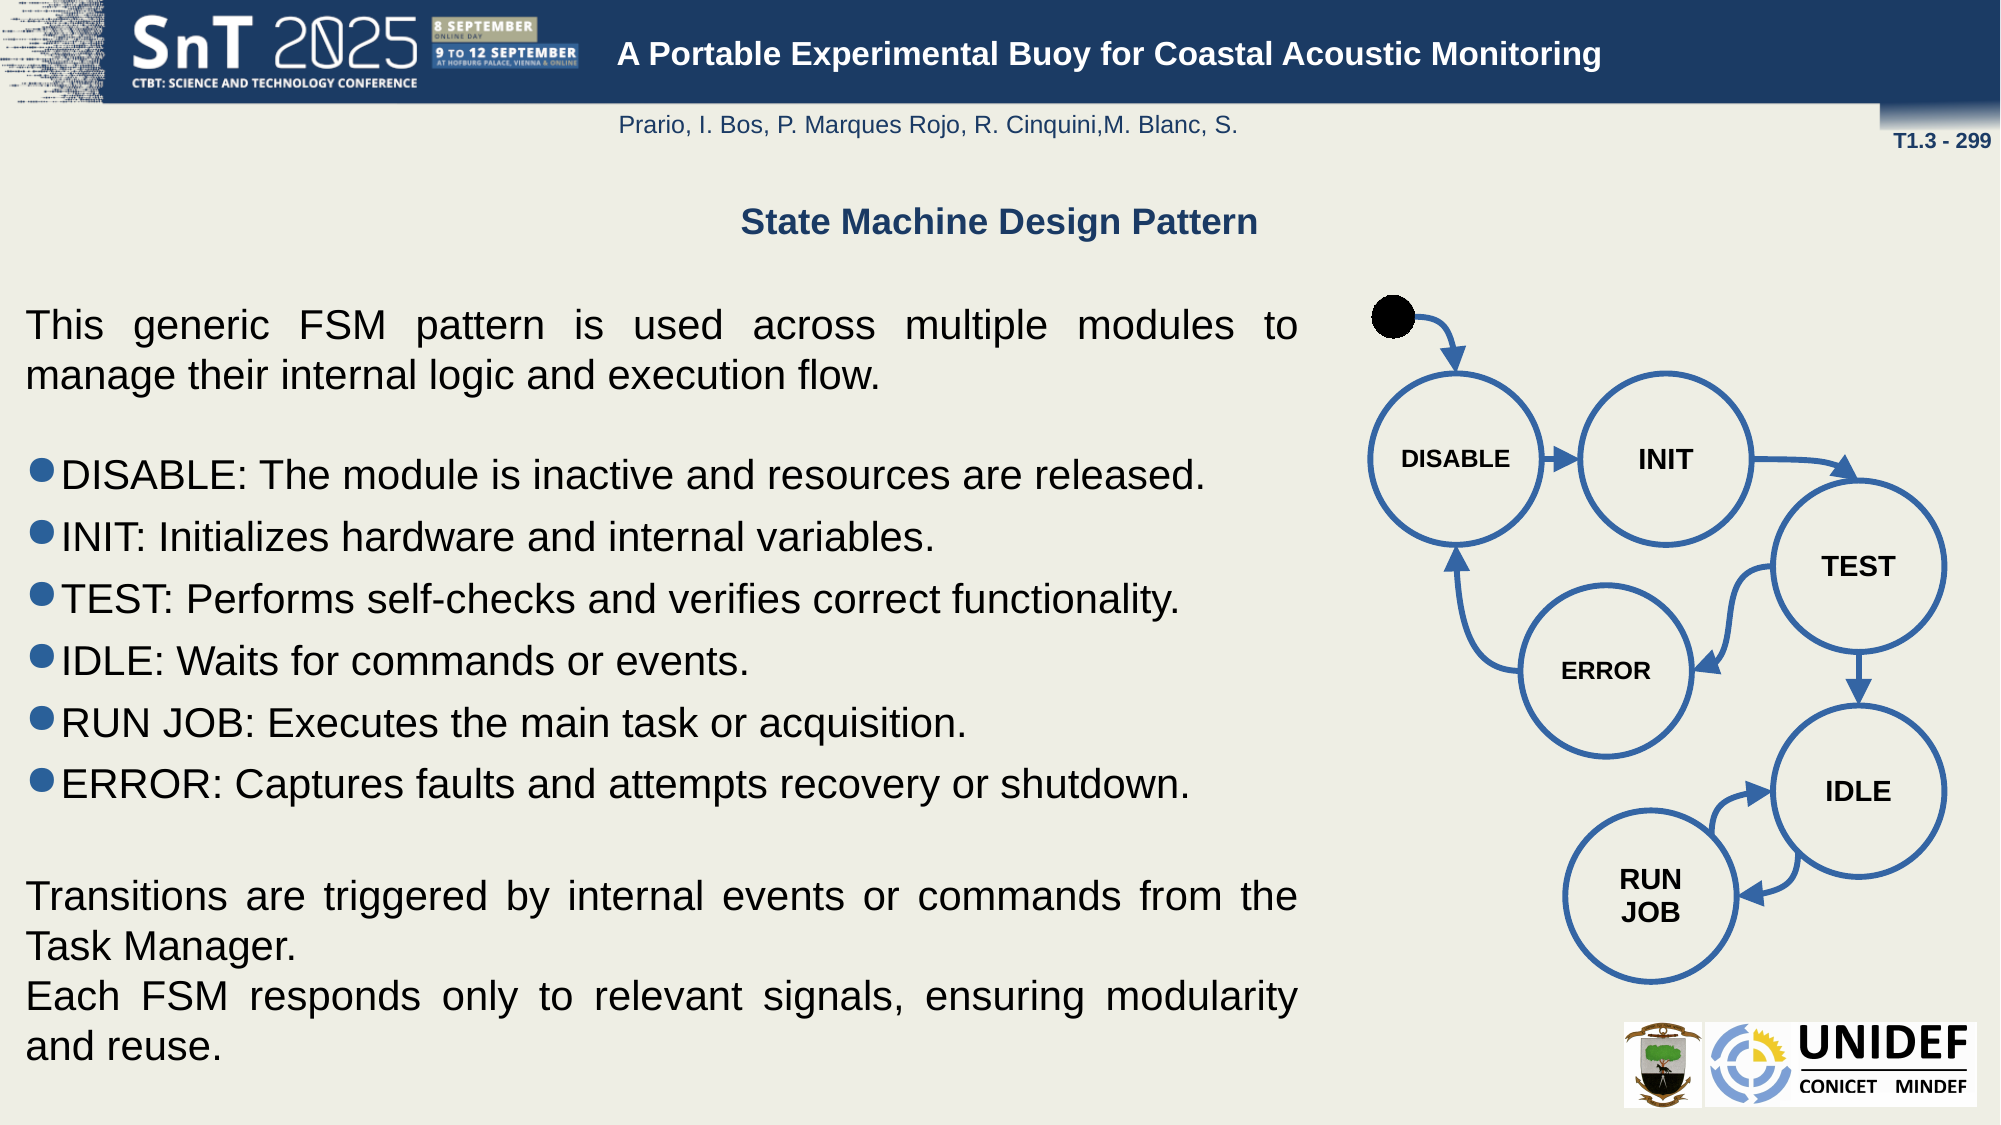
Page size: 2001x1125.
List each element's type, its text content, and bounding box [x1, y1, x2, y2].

text_box IDLE [1773, 705, 1945, 877]
text_box Prario, I. Bos, P. Marques Rojo, R. Cinquini,M. Blanc, S. [618, 108, 1869, 170]
text_box This generic FSM pattern is used across multiple modules to manage their internal logic and execution flow. DISABLE: The module is inactive and resources are released. INIT: Initializes hardware and internal variables. TEST: Performs self-checks and verifies correct functionality. IDLE: Waits for commands or events. RUN JOB: Executes the main task or acquisition. ERROR: Captures faults and attempts recovery or shutdown. Transitions are triggered by internal events or commands from the Task Manager. Each FSM responds only to relevant signals, ensuring modularity and reuse. [25, 297, 1300, 919]
text_box A Portable Experimental Buoy for Coastal Acoustic Monitoring [616, 11, 1869, 93]
text_box DISABLE [1370, 373, 1542, 545]
picture [0, 0, 2001, 1125]
text_box TEST [1773, 480, 1945, 652]
text_box ERROR [1520, 585, 1692, 757]
text_box RUN JOB [1565, 810, 1737, 982]
text_box T1.3 - 299 [1884, 0, 2000, 154]
text_box [1371, 295, 1415, 339]
text_box State Machine Design Pattern [26, 195, 1974, 250]
text_box INIT [1580, 373, 1752, 545]
